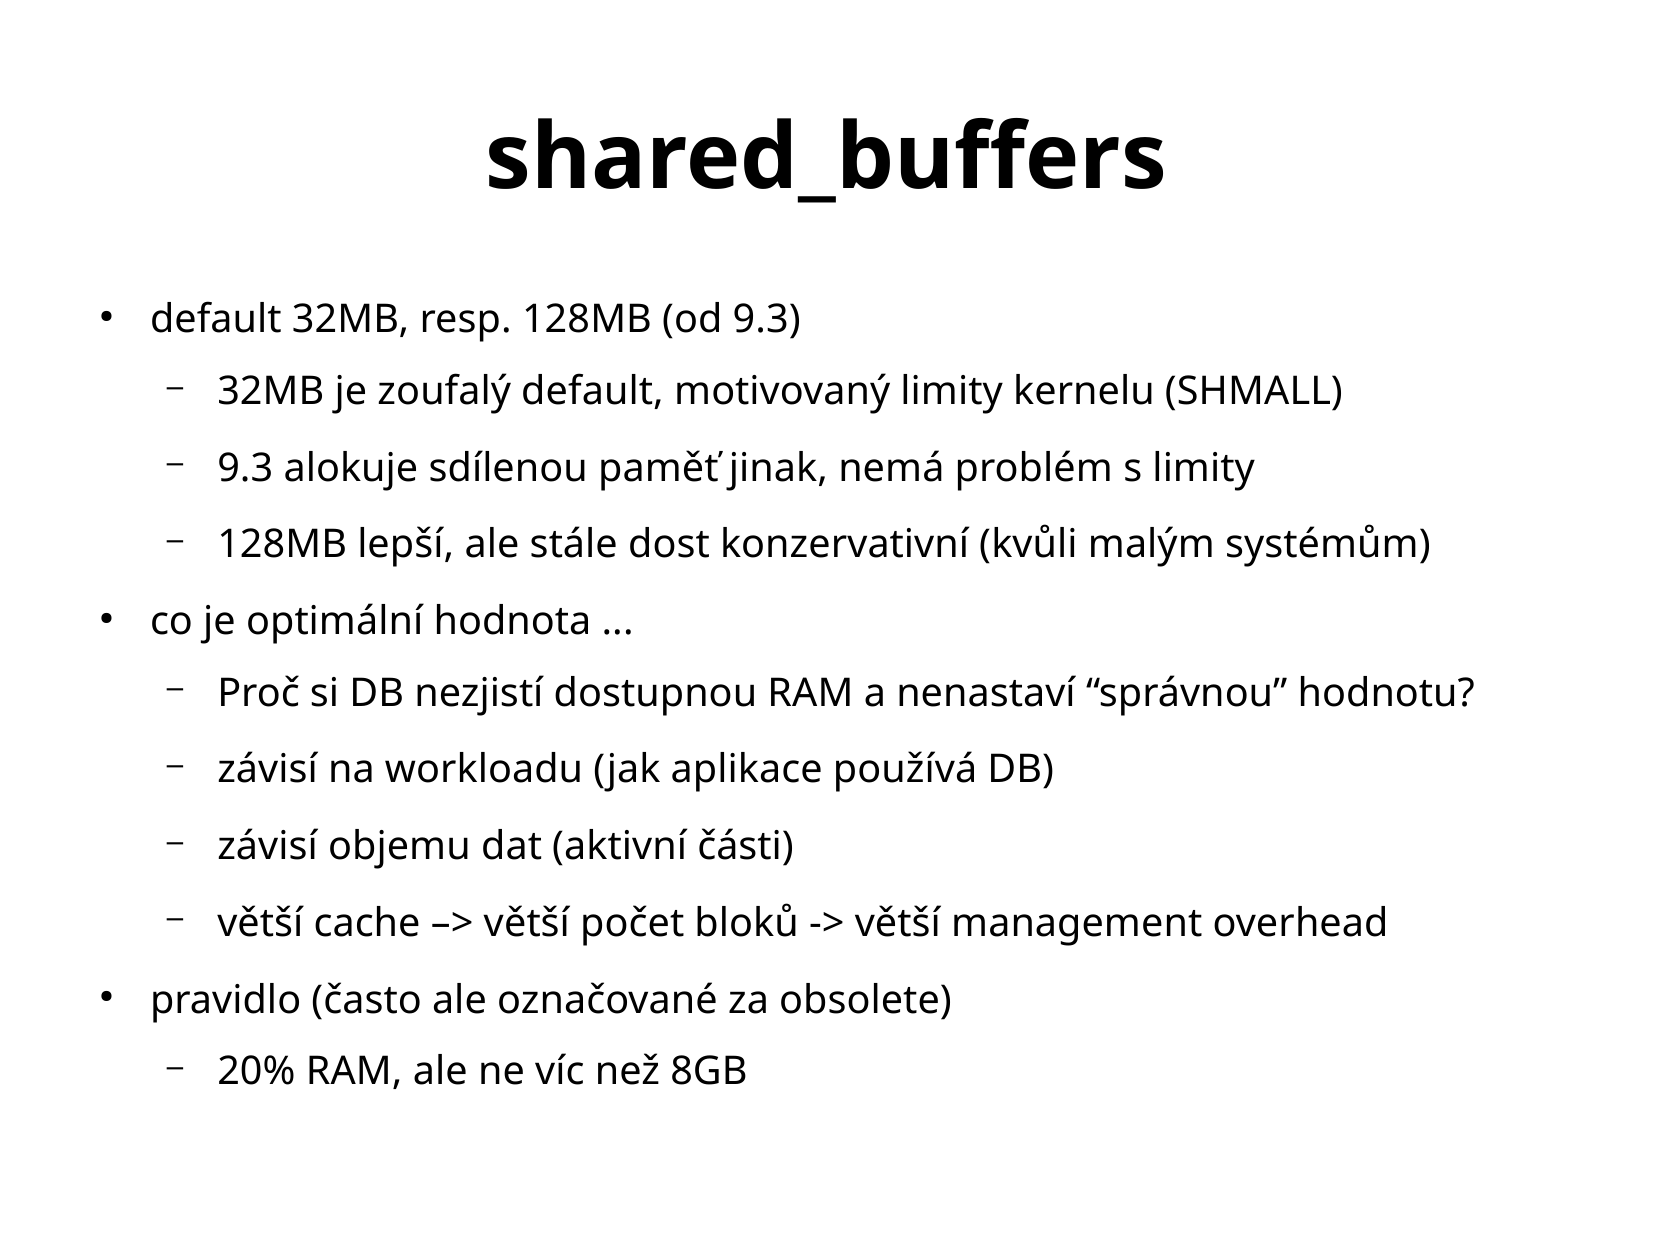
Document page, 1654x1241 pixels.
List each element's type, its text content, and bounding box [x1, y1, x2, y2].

list default 32MB, resp. 128MB (od 9.3) 32MB je zoufalý default, motivovaný limity kernelu (SHMALL) 9.3 alokuje sdílenou paměť jinak, nemá problém s limity 128MB lepší, ale stále dost konzervativní (kvůli malým systémům) co je optimální hodnota ... Proč si DB nezjistí dostupnou RAM a nenastaví “správnou” hodnotu? závisí na workloadu (jak aplikace používá DB) závisí objemu dat (aktivní části) větší cache –> větší počet bloků -> větší management overhead pravidlo (často ale označované za obsolete) 20% RAM, ale ne víc než 8GB [82, 290, 1538, 1111]
title shared_buffers [82, 49, 1571, 257]
